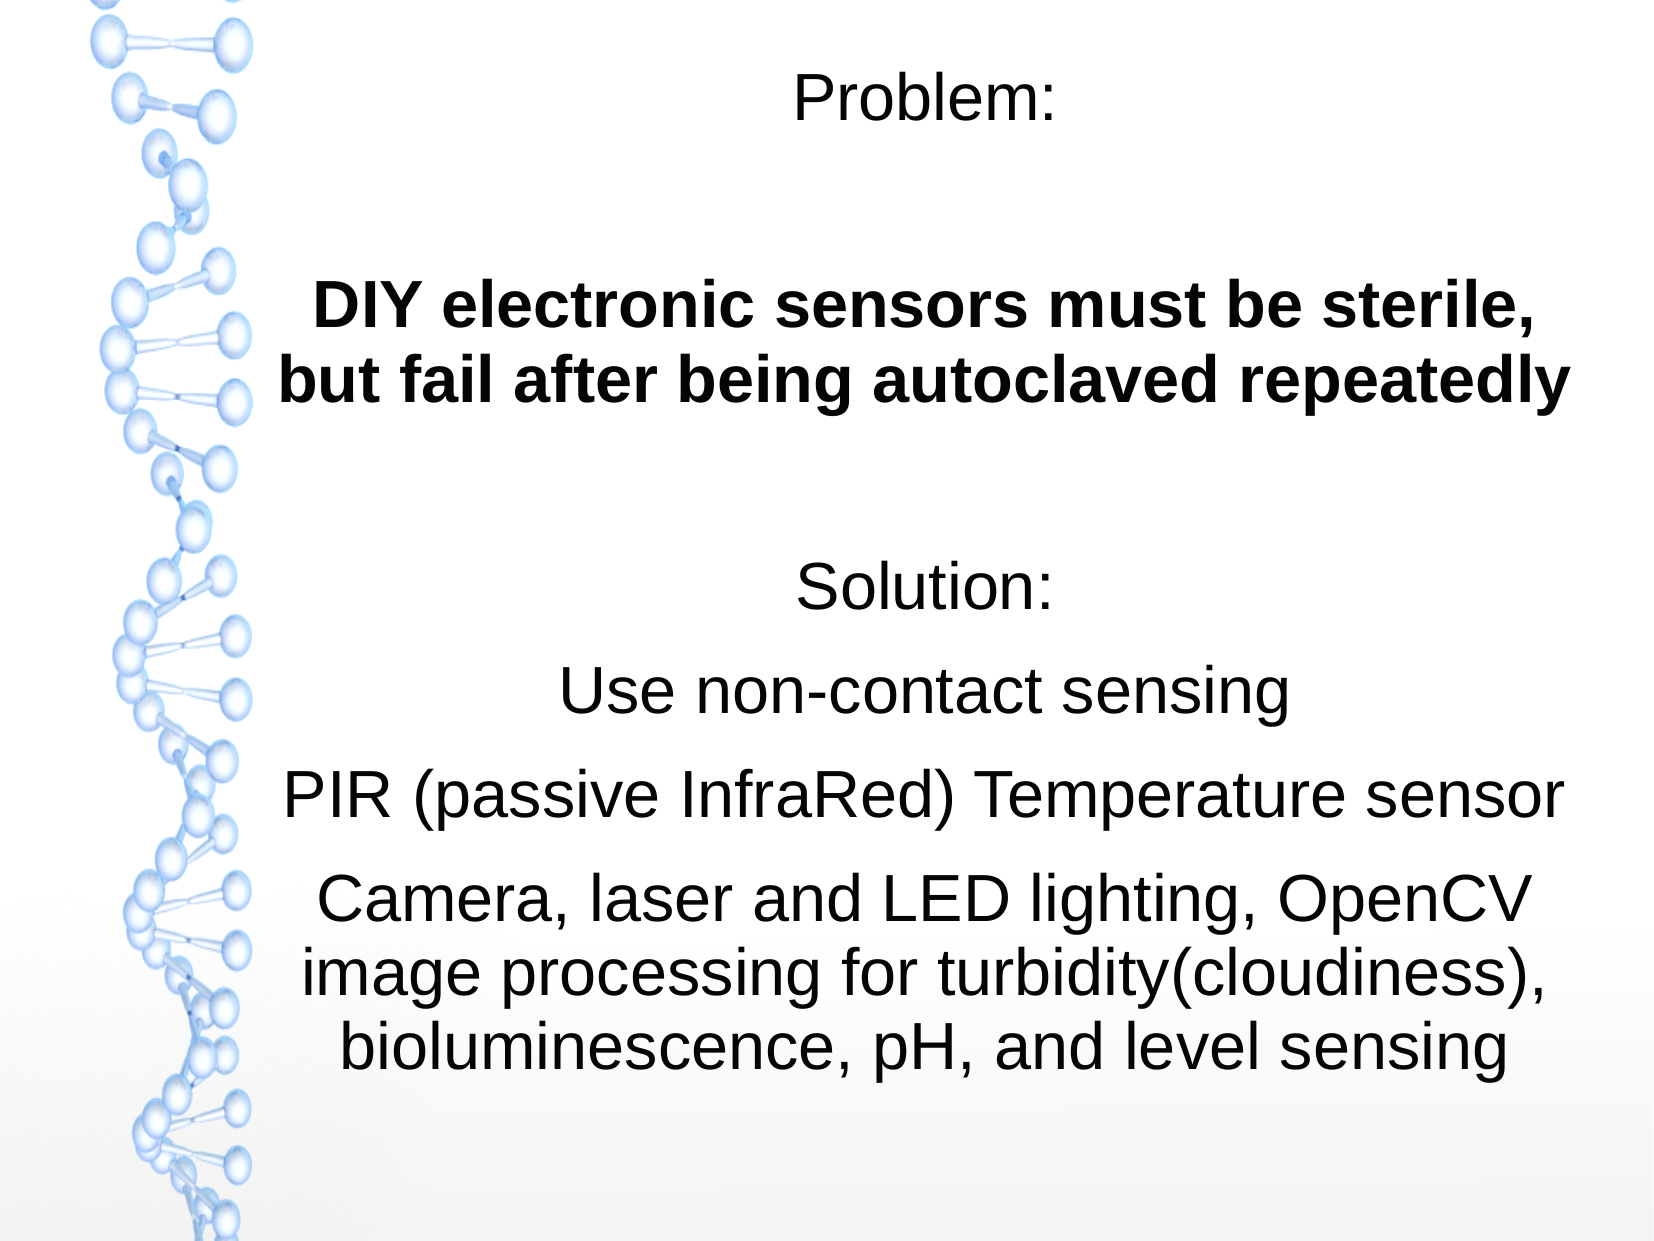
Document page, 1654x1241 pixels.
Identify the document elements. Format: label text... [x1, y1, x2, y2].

subtitle Problem: DIY electronic sensors must be sterile, but fail after being autoclaved repeatedly Solution: Use non-contact sensing PIR (passive InfraRed) Temperature sensor Camera, laser and LED lighting, OpenCV image processing for turbidity(cloudiness), bioluminescence, pH, and level sensing [261, 26, 1590, 1120]
picture [0, 0, 1654, 1241]
